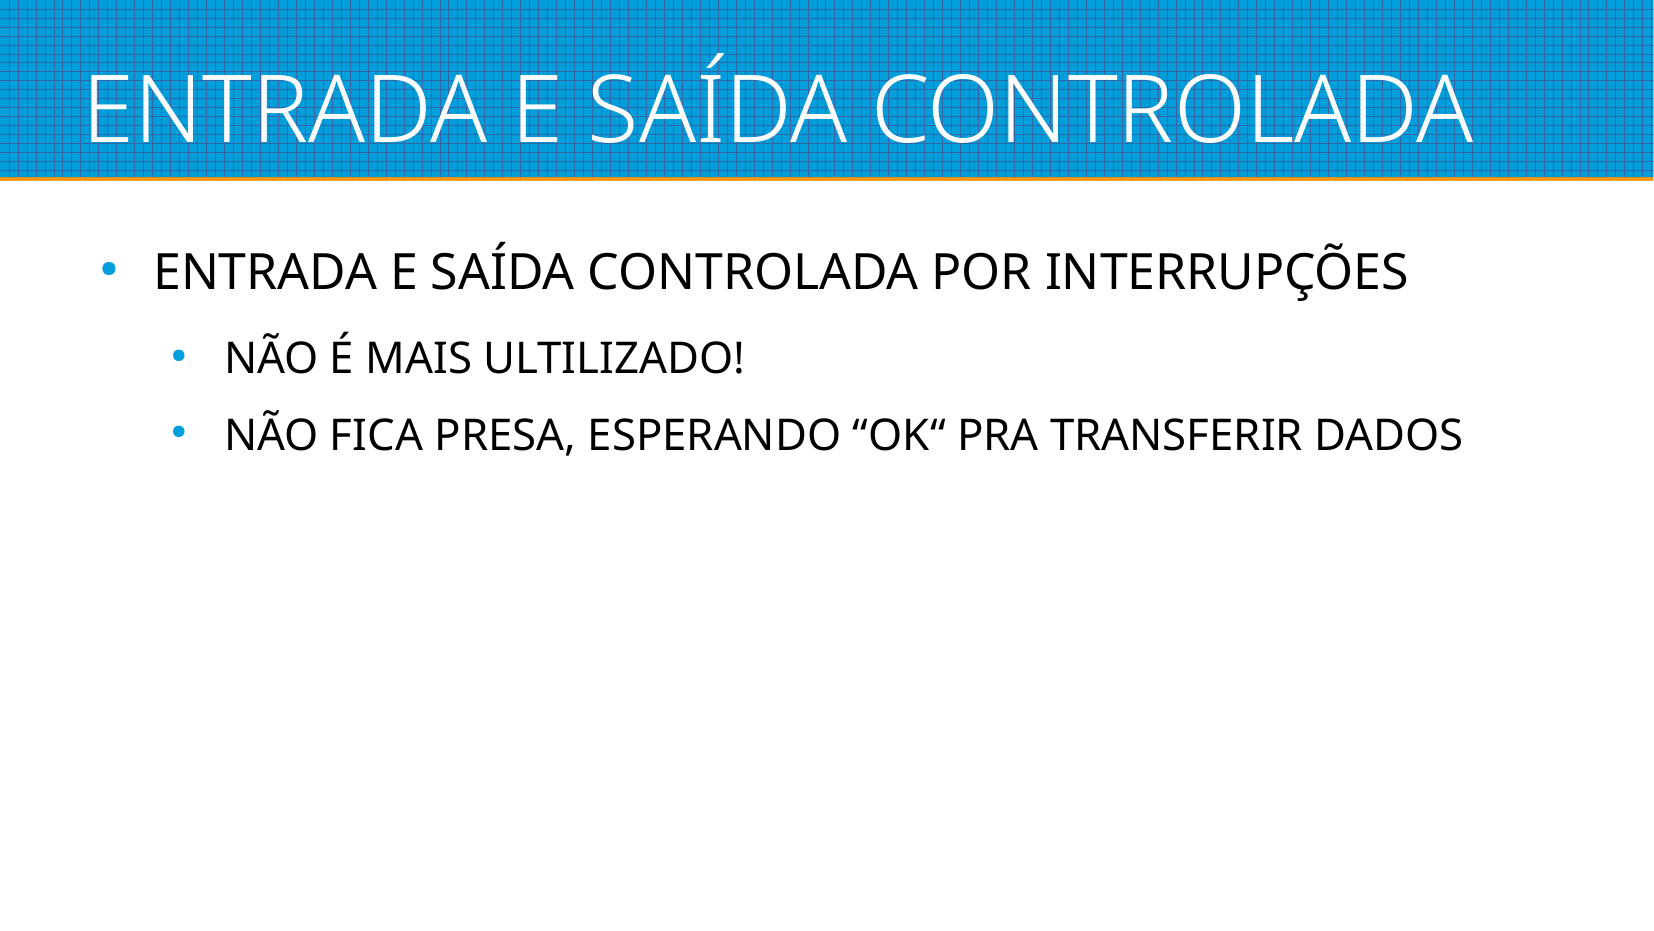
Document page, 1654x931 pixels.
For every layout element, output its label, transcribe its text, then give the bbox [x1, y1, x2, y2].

title ENTRADA E SAÍDA CONTROLADA [82, 14, 1571, 171]
list ENTRADA E SAÍDA CONTROLADA POR INTERRUPÇÕES NÃO É MAIS ULTILIZADO! NÃO FICA PRESA, ESPERANDO “OK“ PRA TRANSFERIR DADOS [82, 236, 1563, 811]
